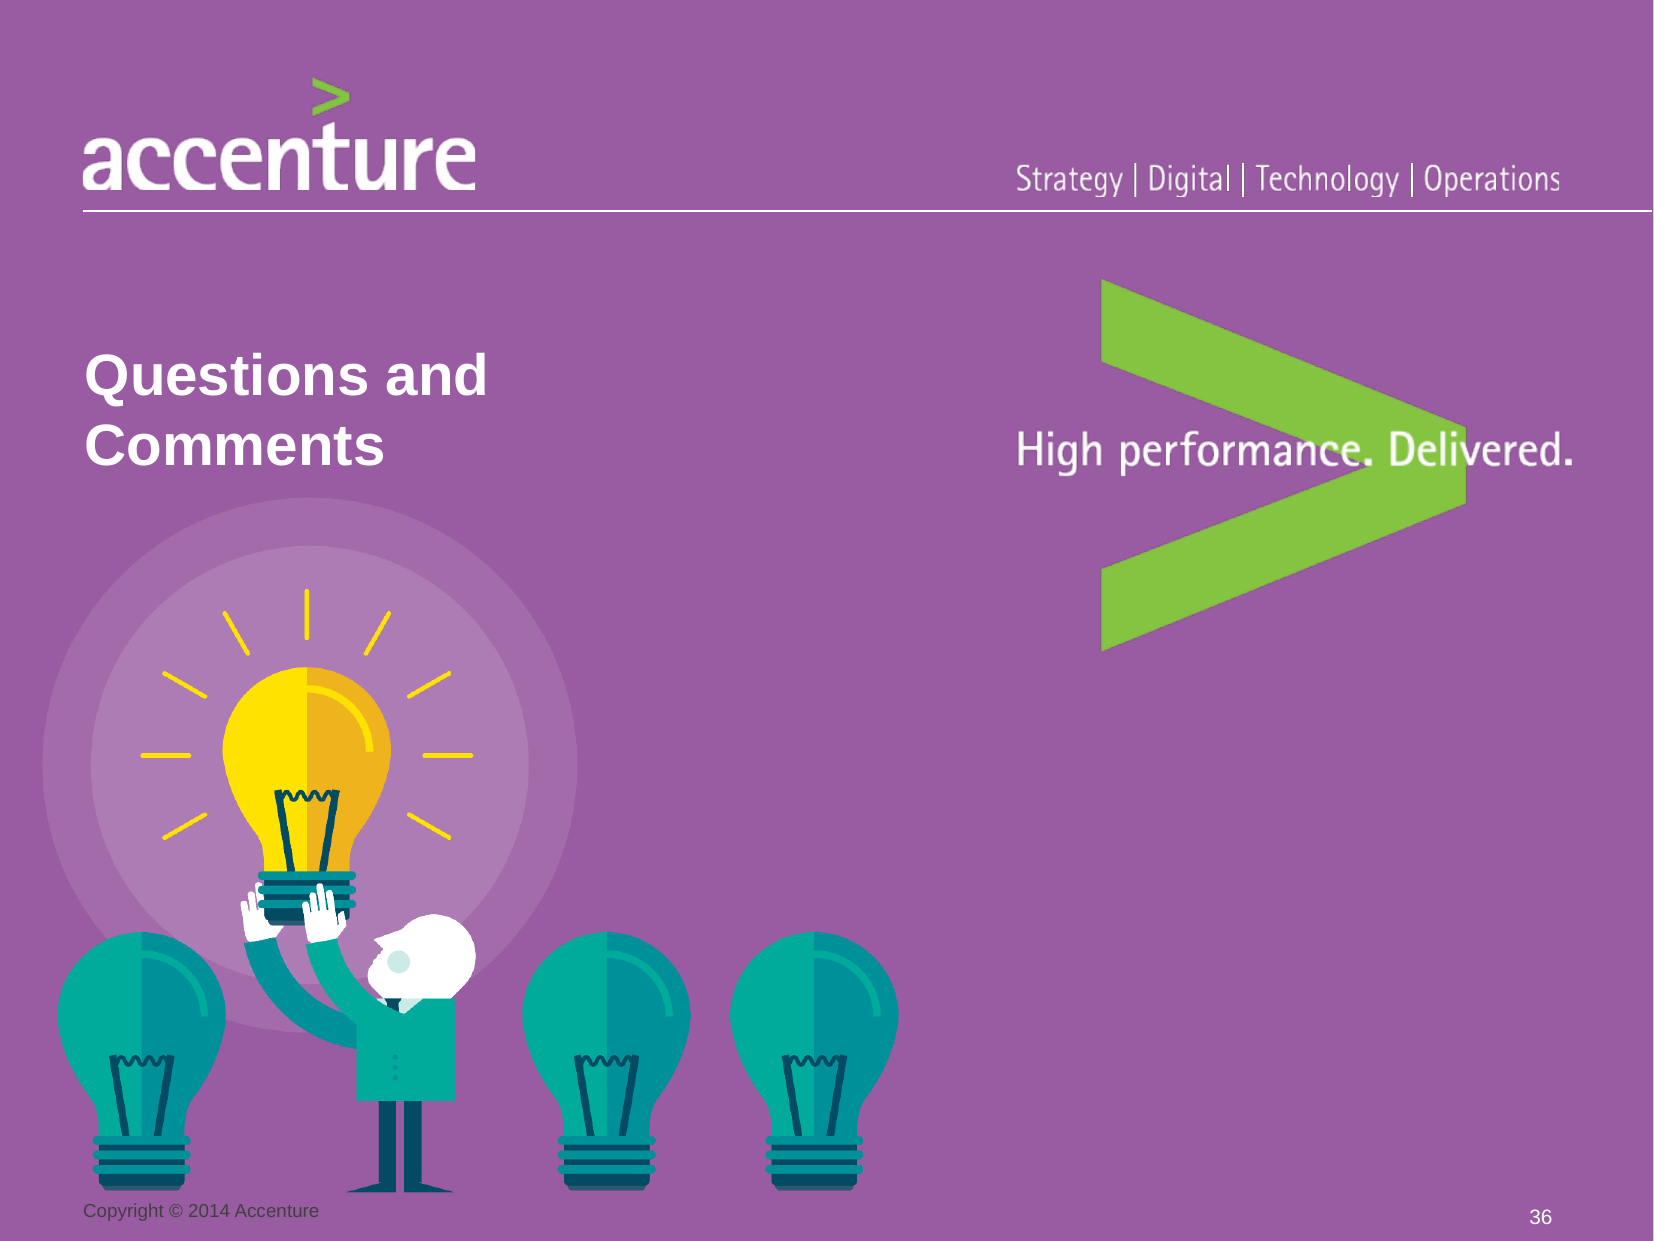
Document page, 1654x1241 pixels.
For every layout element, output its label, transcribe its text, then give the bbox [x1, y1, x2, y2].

picture [0, 0, 1654, 1241]
title Questions and Comments [84, 329, 747, 434]
text_box 36 [1529, 1182, 1645, 1229]
